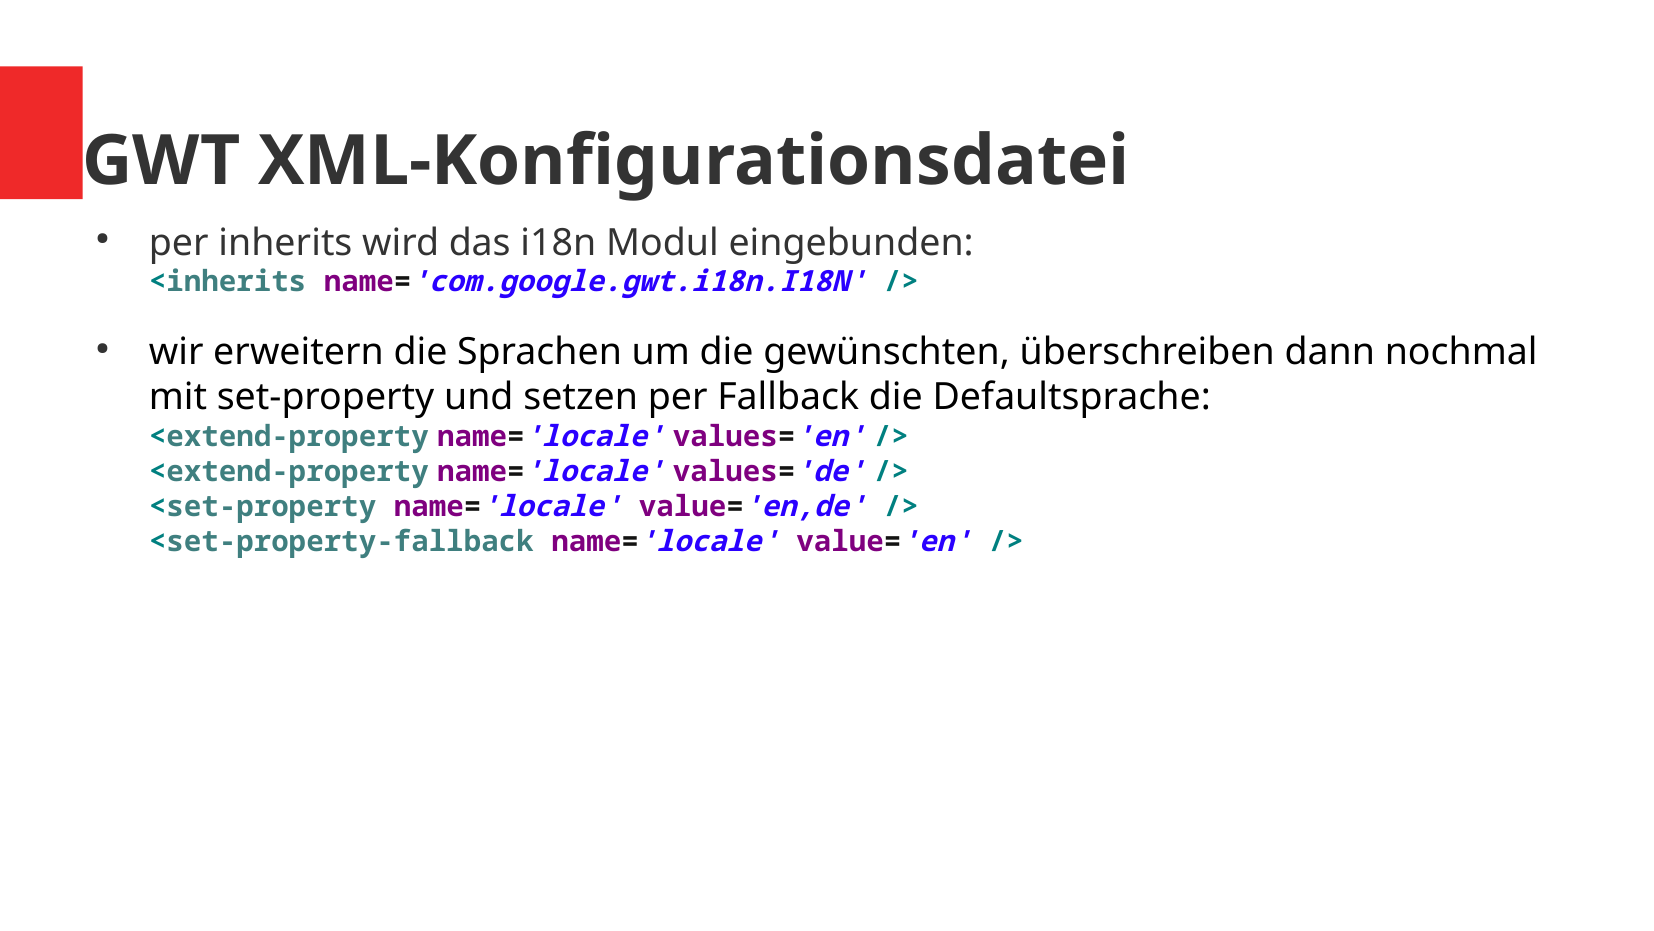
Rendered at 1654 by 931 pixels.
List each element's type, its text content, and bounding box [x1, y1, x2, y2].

list per inherits wird das i18n Modul eingebunden: <inherits name='com.google.gwt.i18n.I18N' /> wir erweitern die Sprachen um die gewünschten, überschreiben dann nochmal mit set-property und setzen per Fallback die Defaultsprache: <extend-property name='locale' values='en' /> <extend-property name='locale' values='de' /> <set-property name='locale' value='en,de' /> <set-property-fallback name='locale' value='en' /> [78, 217, 1567, 827]
title GWT XML-Konfigurationsdatei [82, 33, 1571, 196]
